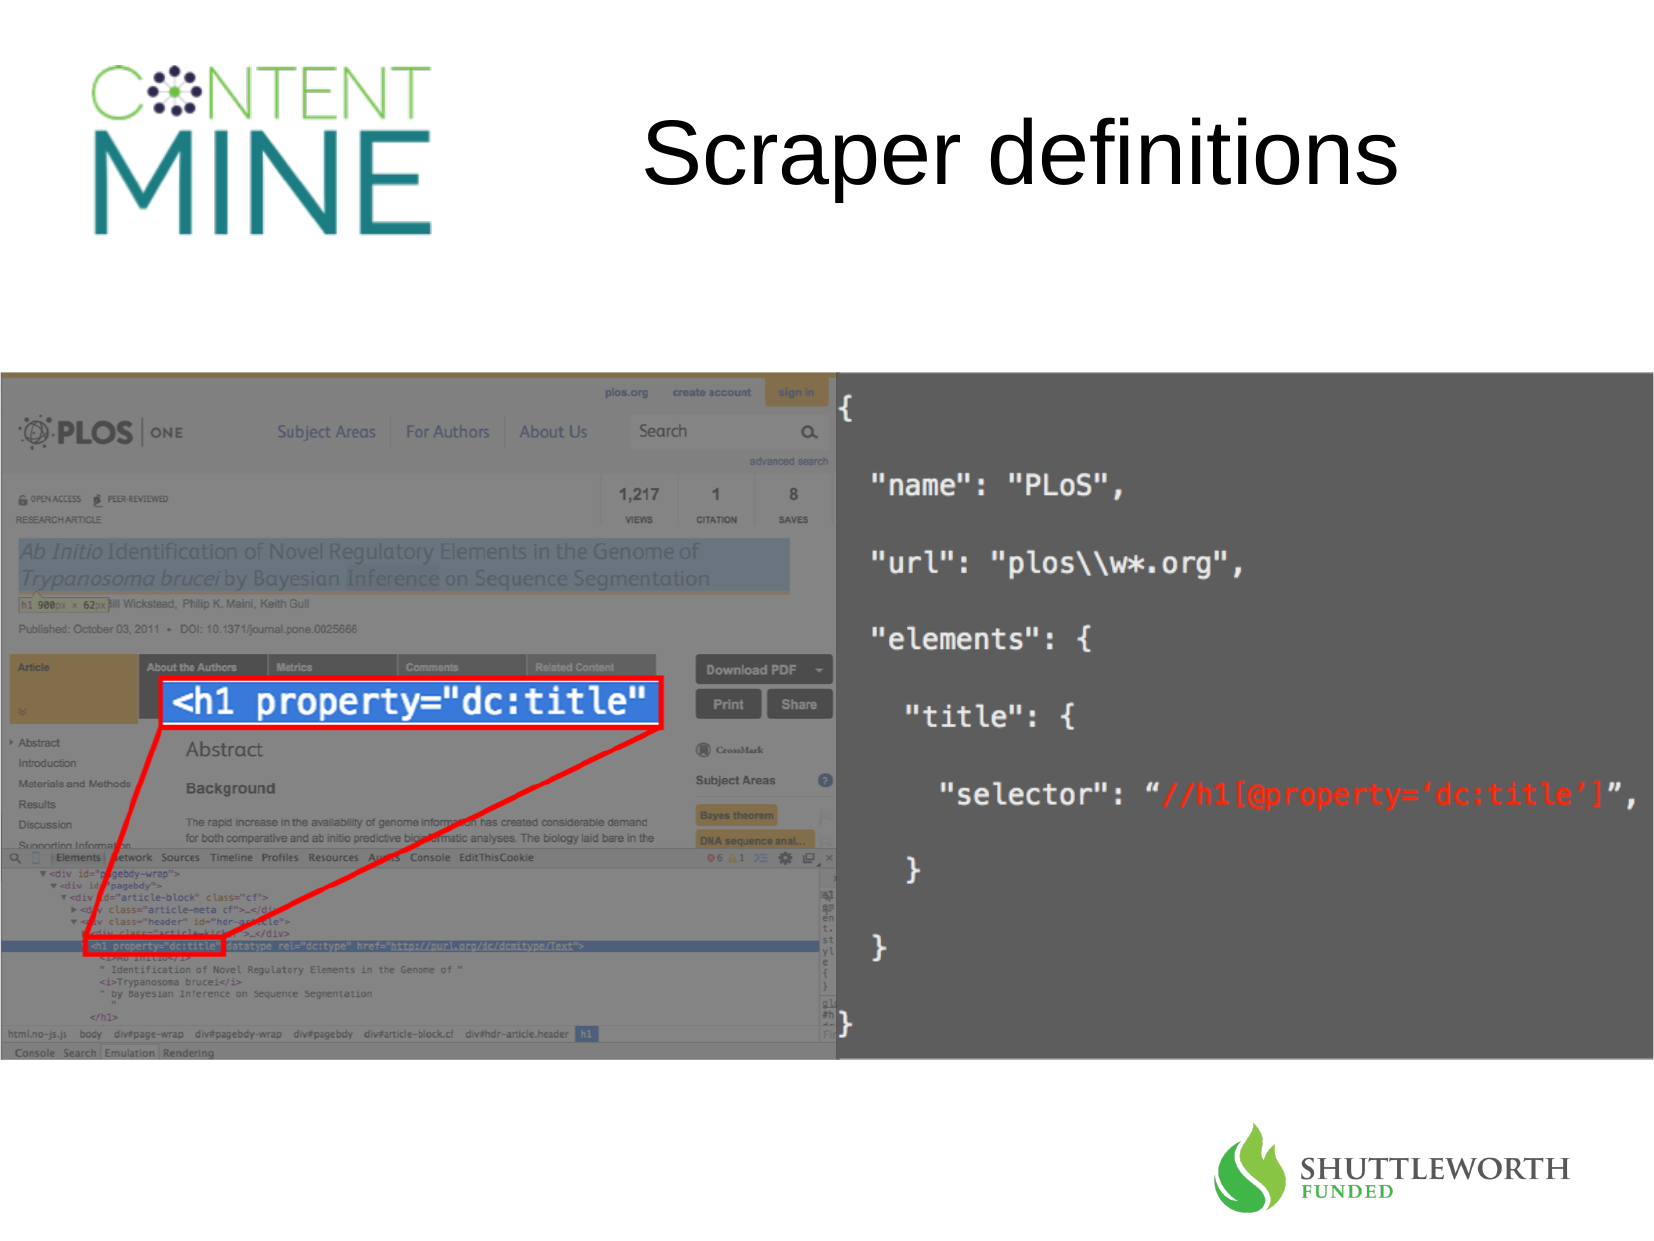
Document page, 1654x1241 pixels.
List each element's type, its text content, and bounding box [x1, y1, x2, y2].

title Scraper definitions [472, 49, 1571, 257]
picture [0, 372, 1654, 1060]
picture [1200, 1112, 1581, 1222]
picture [91, 64, 432, 236]
